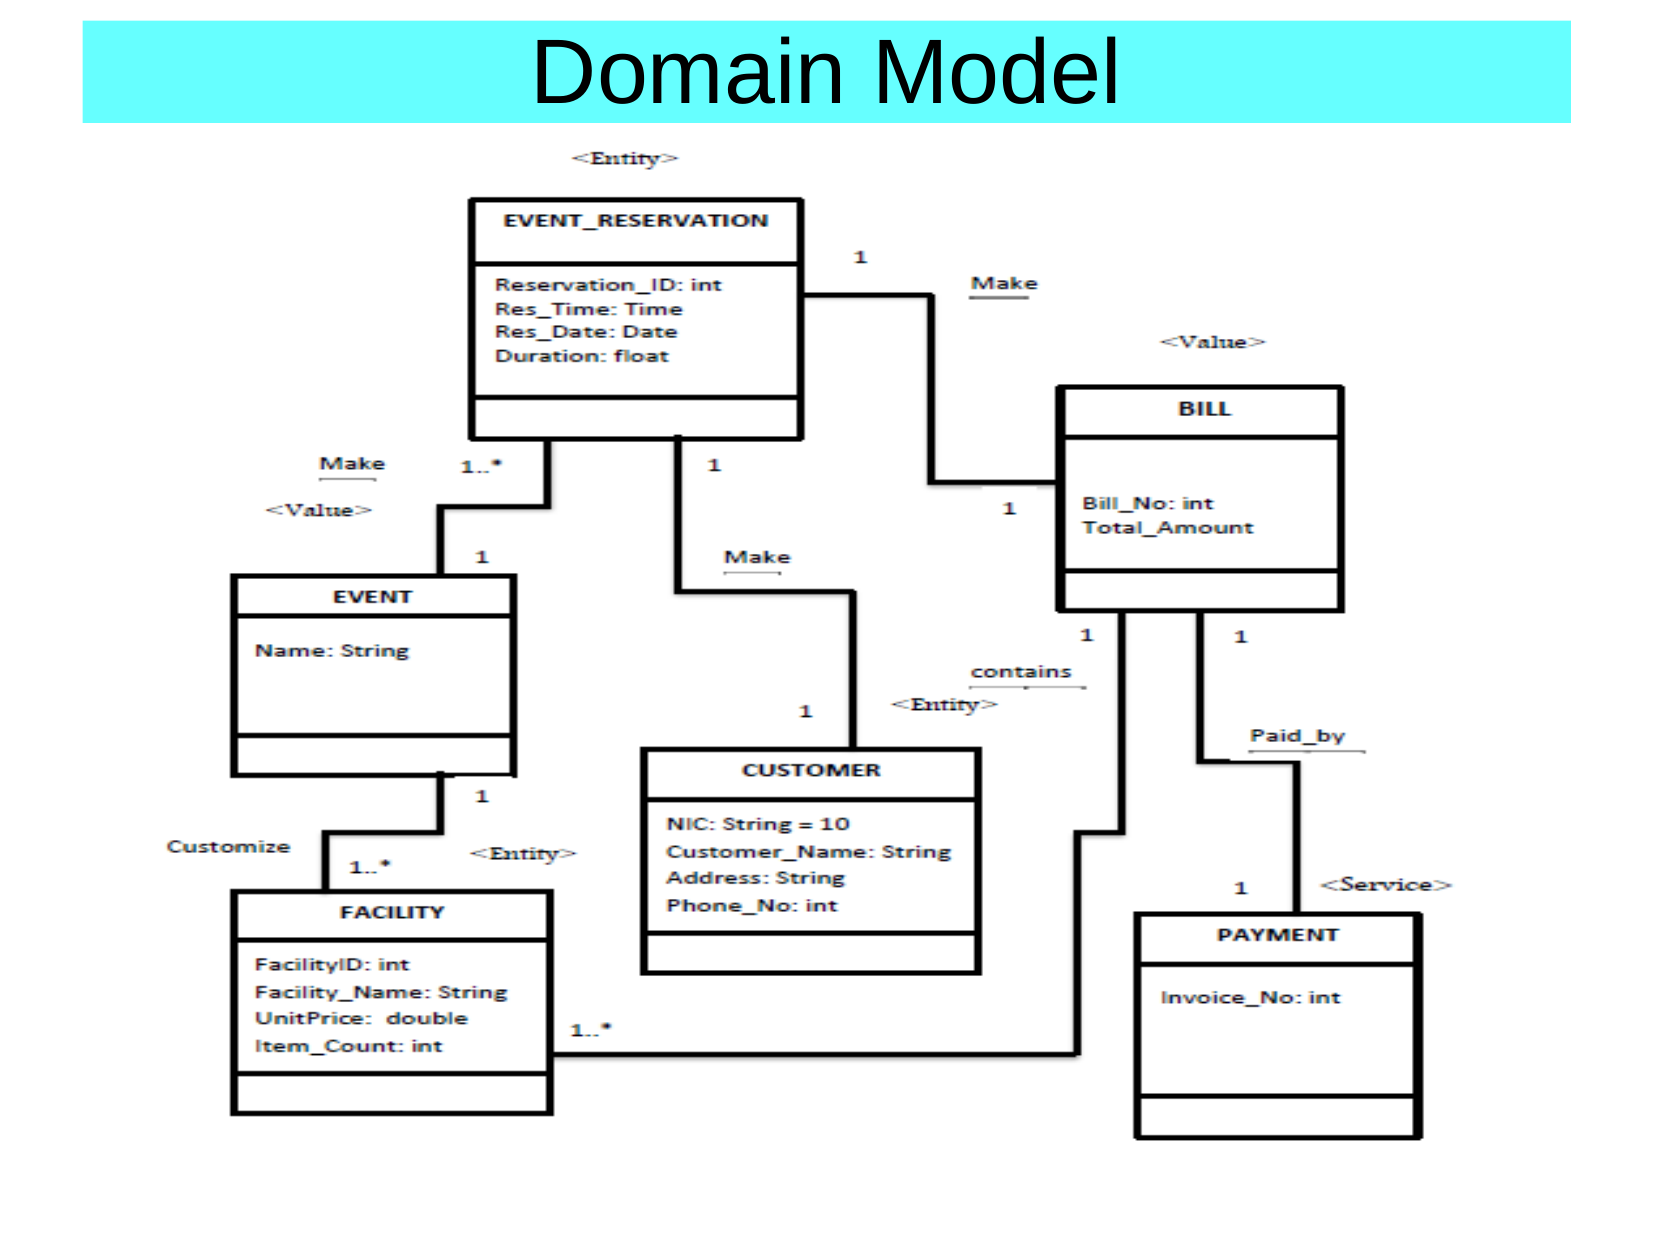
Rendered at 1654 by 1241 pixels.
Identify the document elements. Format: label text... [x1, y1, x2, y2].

picture [65, 123, 1612, 1217]
title Domain Model [82, 20, 1571, 123]
